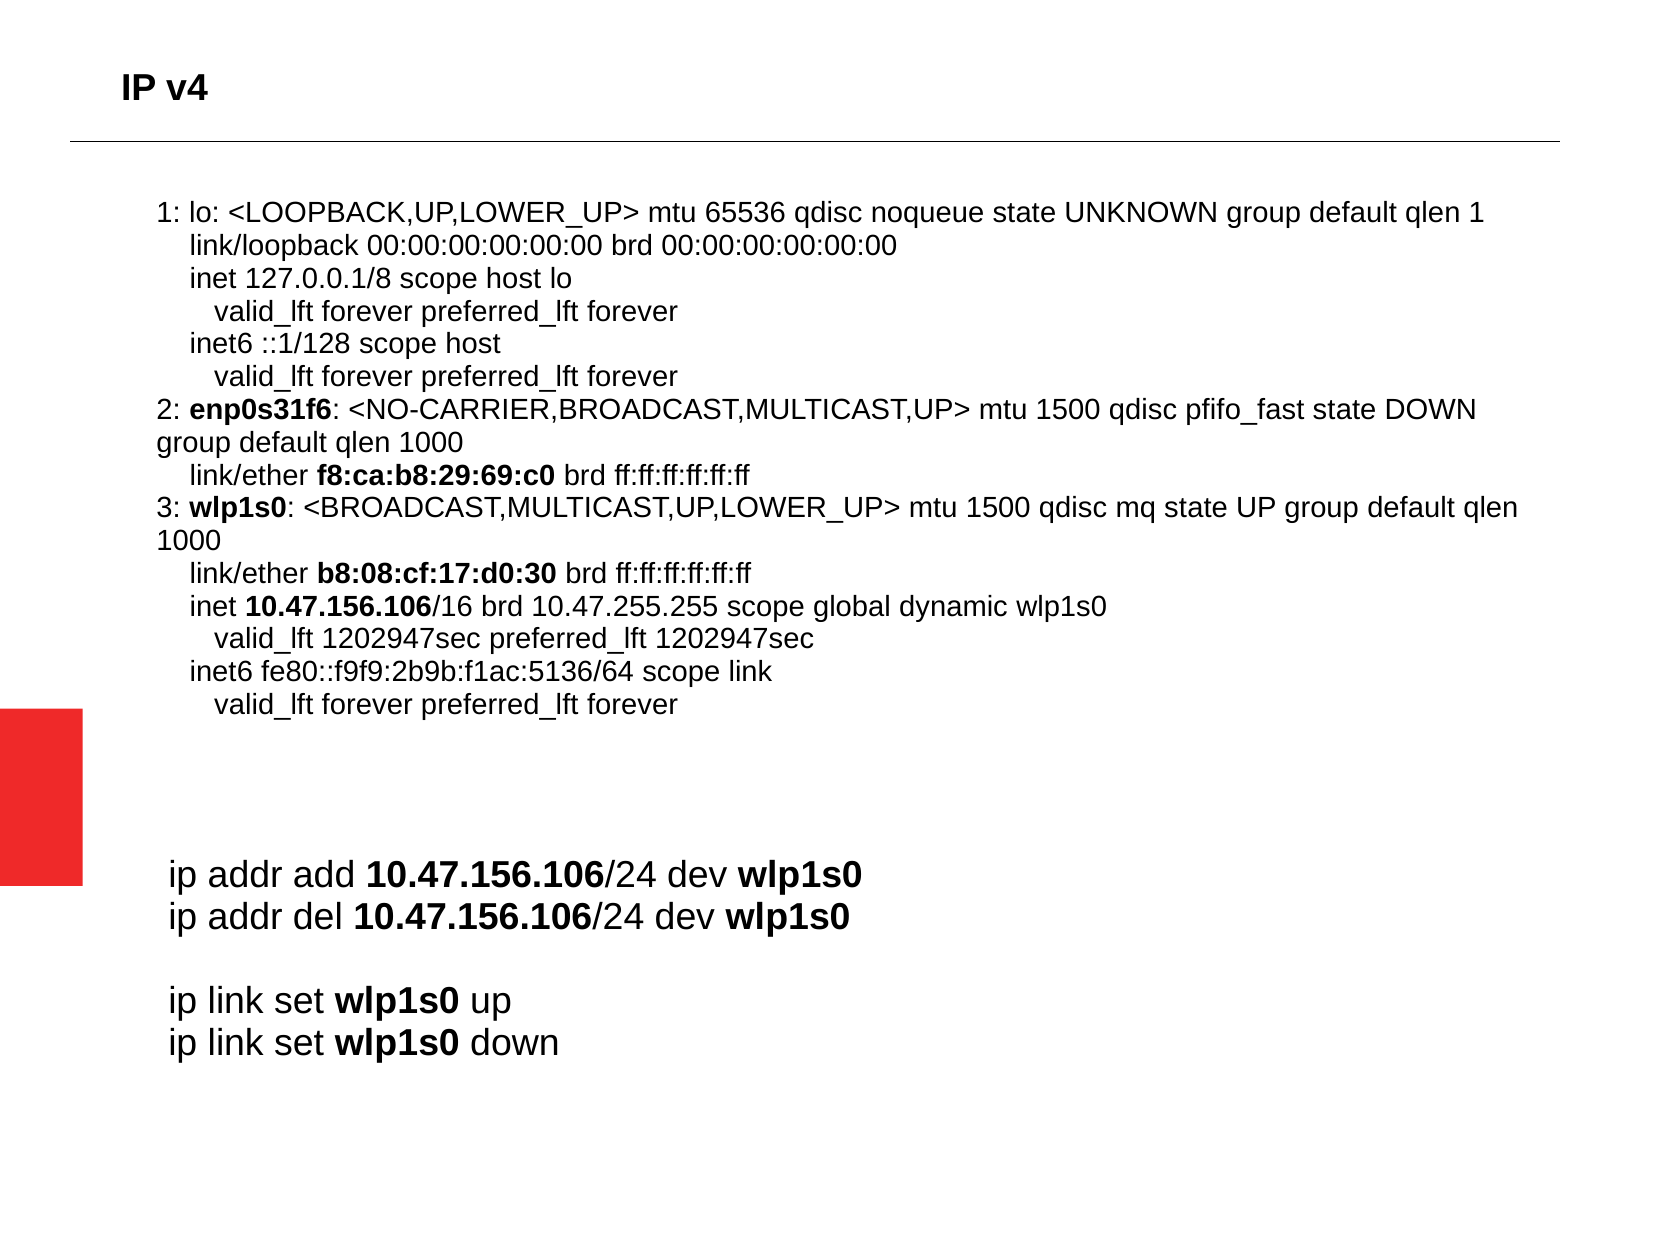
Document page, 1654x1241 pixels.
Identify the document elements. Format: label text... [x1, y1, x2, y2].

text_box 1: lo: <LOOPBACK,UP,LOWER_UP> mtu 65536 qdisc noqueue state UNKNOWN group default qlen 1 link/loopback 00:00:00:00:00:00 brd 00:00:00:00:00:00 inet 127.0.0.1/8 scope host lo valid_lft forever preferred_lft forever inet6 ::1/128 scope host valid_lft forever preferred_lft forever 2: enp0s31f6: <NO-CARRIER,BROADCAST,MULTICAST,UP> mtu 1500 qdisc pfifo_fast state DOWN group default qlen 1000 link/ether f8:ca:b8:29:69:c0 brd ff:ff:ff:ff:ff:ff 3: wlp1s0: <BROADCAST,MULTICAST,UP,LOWER_UP> mtu 1500 qdisc mq state UP group default qlen 1000 link/ether b8:08:cf:17:d0:30 brd ff:ff:ff:ff:ff:ff inet 10.47.156.106/16 brd 10.47.255.255 scope global dynamic wlp1s0 valid_lft 1202947sec preferred_lft 1202947sec inet6 fe80::f9f9:2b9b:f1ac:5136/64 scope link valid_lft forever preferred_lft forever [141, 188, 1560, 804]
text_box ip addr add 10.47.156.106/24 dev wlp1s0 ip addr del 10.47.156.106/24 dev wlp1s0 ip link set wlp1s0 up ip link set wlp1s0 down [153, 846, 1276, 1071]
text_box IP v4 [106, 59, 1536, 116]
